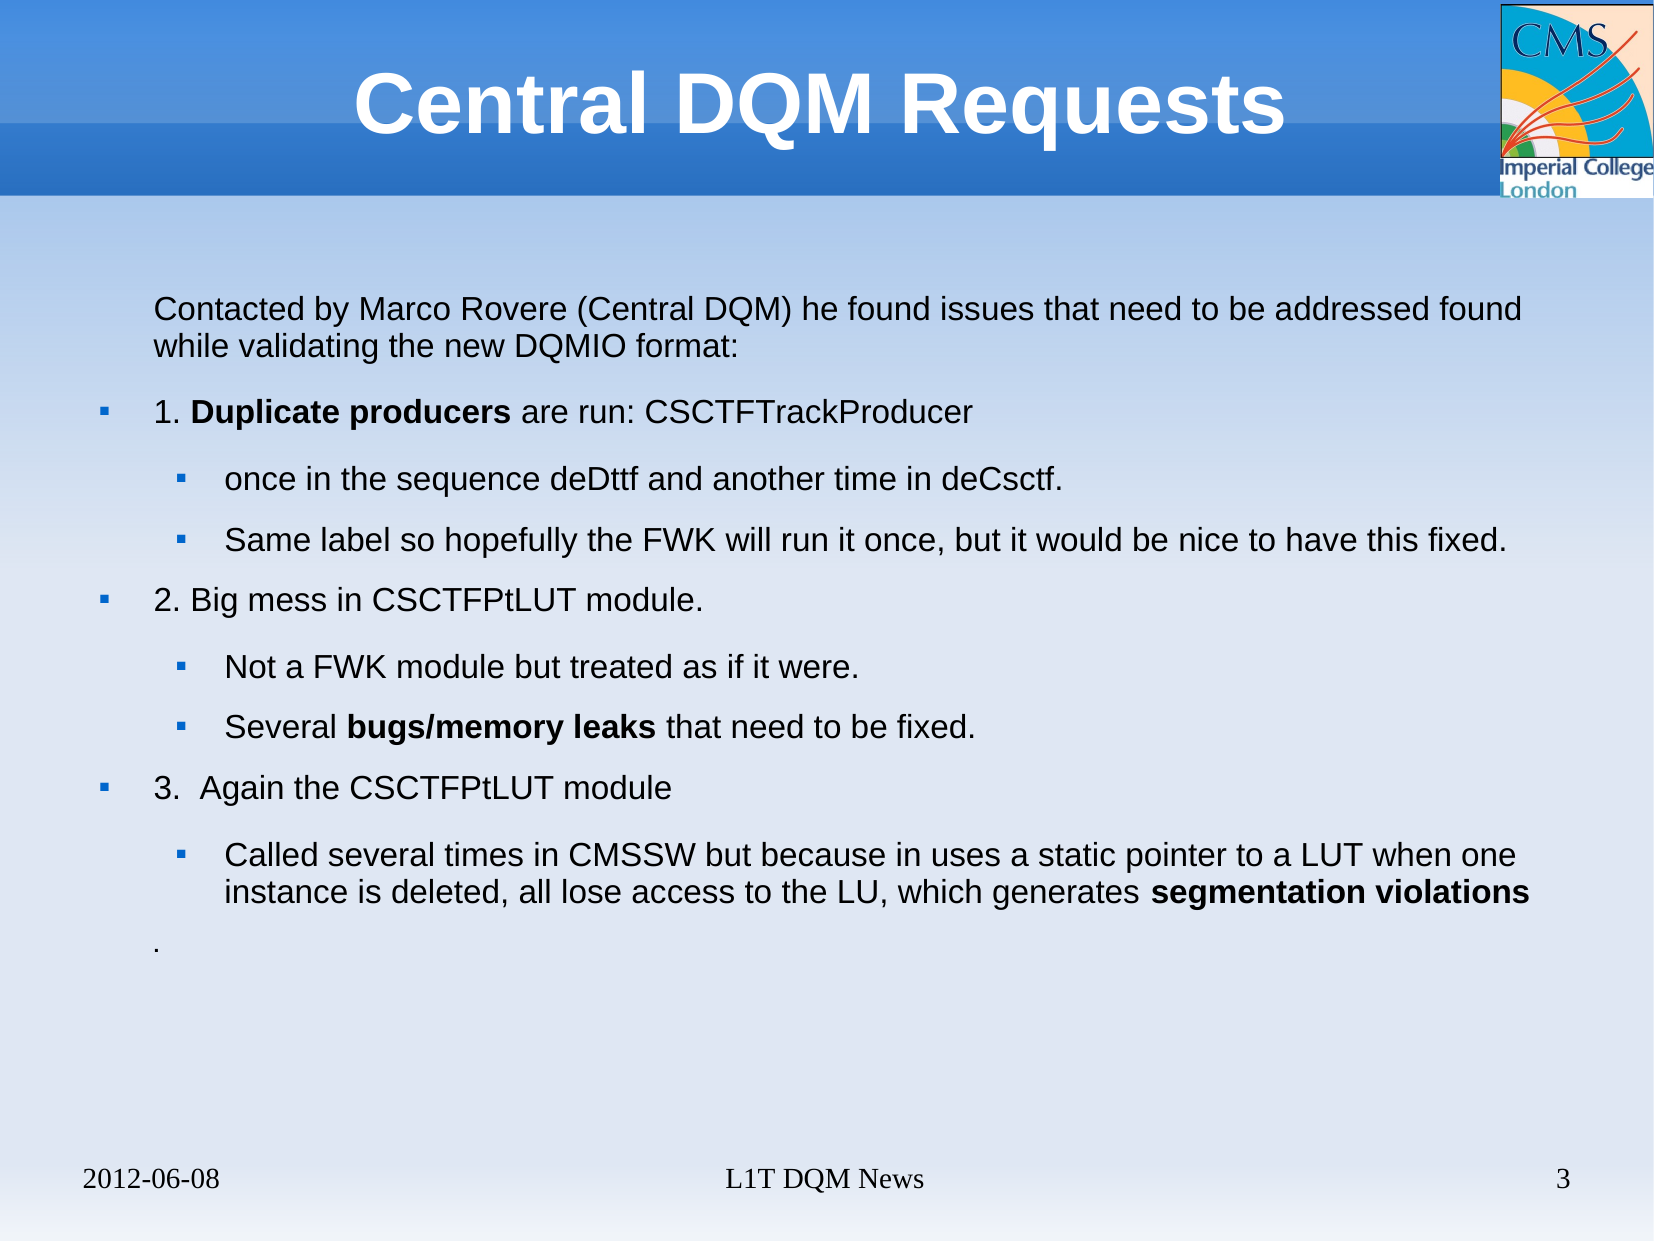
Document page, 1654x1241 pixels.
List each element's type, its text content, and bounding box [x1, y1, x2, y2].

list Contacted by Marco Rovere (Central DQM) he found issues that need to be addressed found while validating the new DQMIO format: 1. Duplicate producers are run: CSCTFTrackProducer once in the sequence deDttf and another time in deCsctf. Same label so hopefully the FWK will run it once, but it would be nice to have this fixed. 2. Big mess in CSCTFPtLUT module. Not a FWK module but treated as if it were. Several bugs/memory leaks that need to be fixed. 3. Again the CSCTFPtLUT module Called several times in CMSSW but because in uses a static pointer to a LUT when one instance is deleted, all lose access to the LU, which generates segmentation violations . [82, 290, 1571, 1109]
picture [0, 0, 1654, 1241]
title Central DQM Requests [76, 0, 1565, 208]
